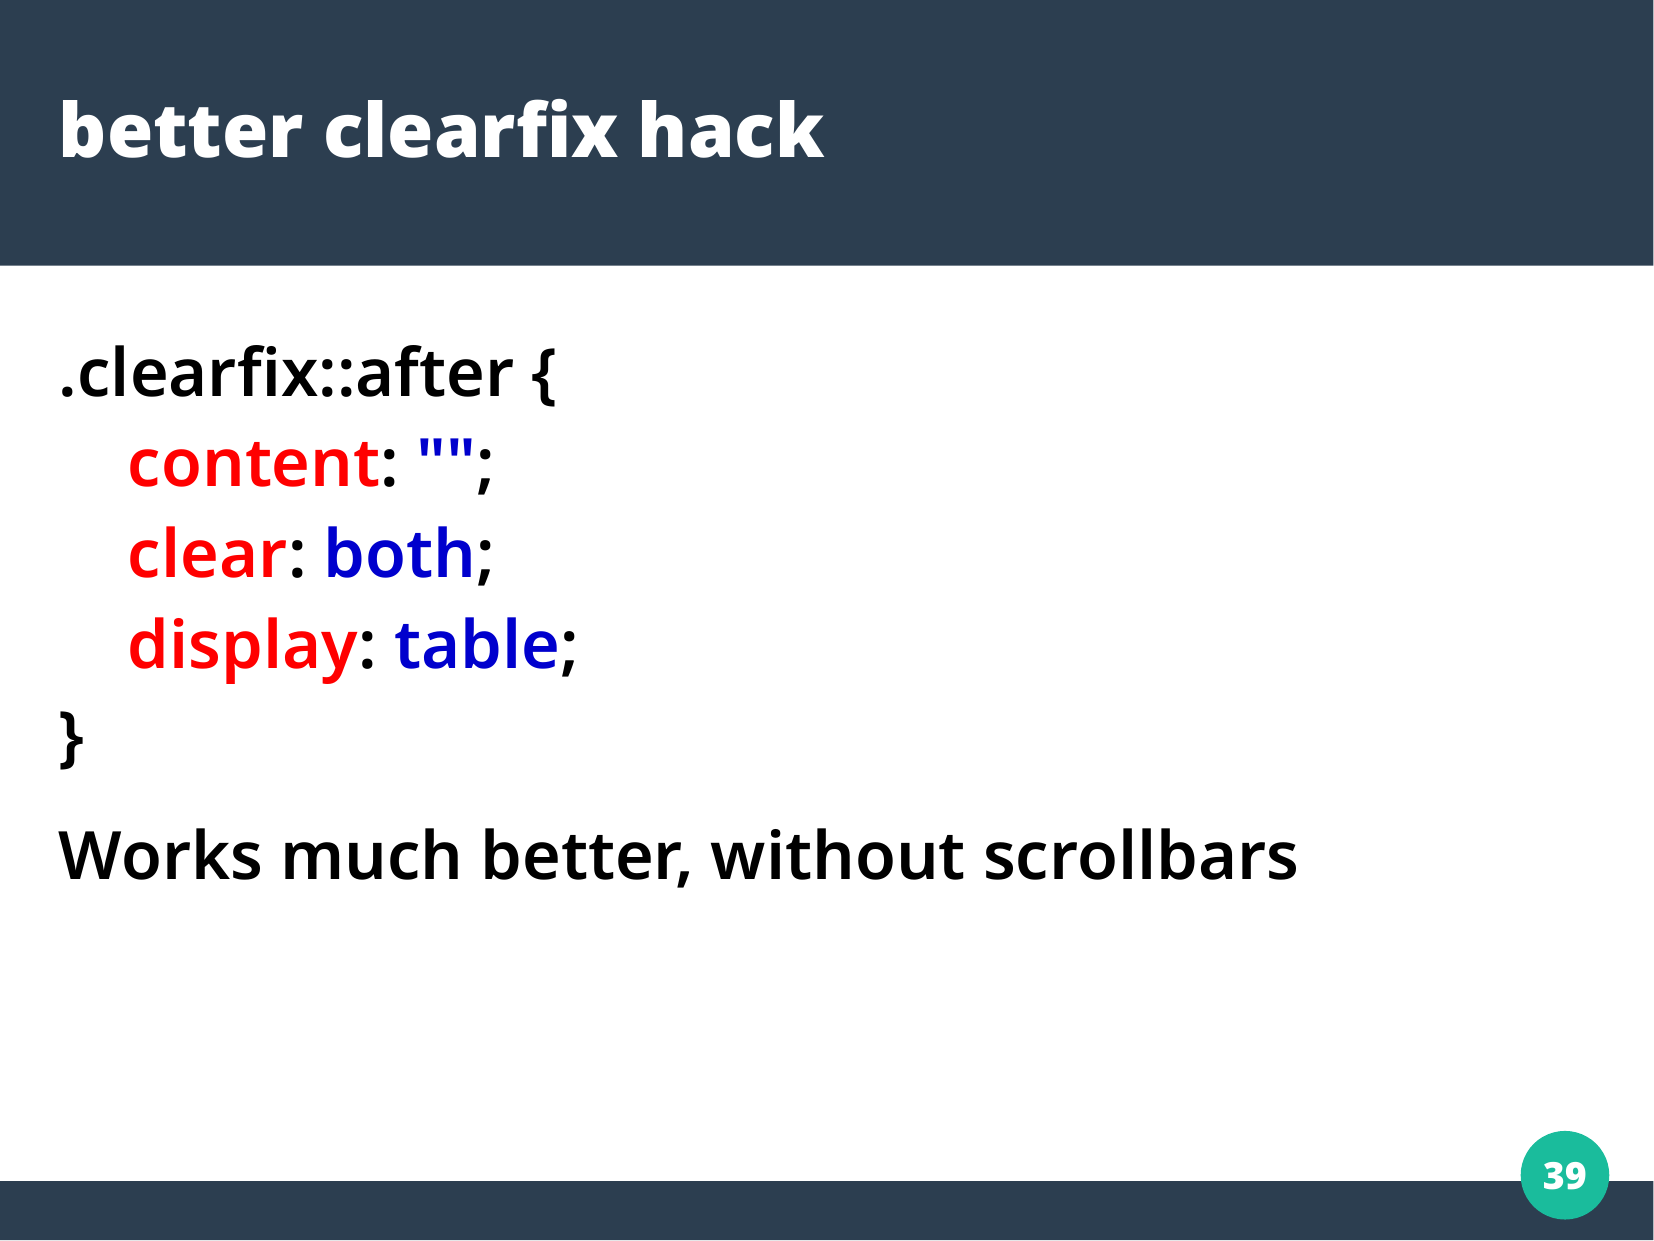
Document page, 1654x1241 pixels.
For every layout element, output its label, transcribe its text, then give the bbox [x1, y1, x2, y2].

title better clearfix hack [59, 49, 1595, 207]
list .clearfix::after { content: ""; clear: both; display: table; } Works much better, without scrollbars [59, 324, 1595, 1152]
